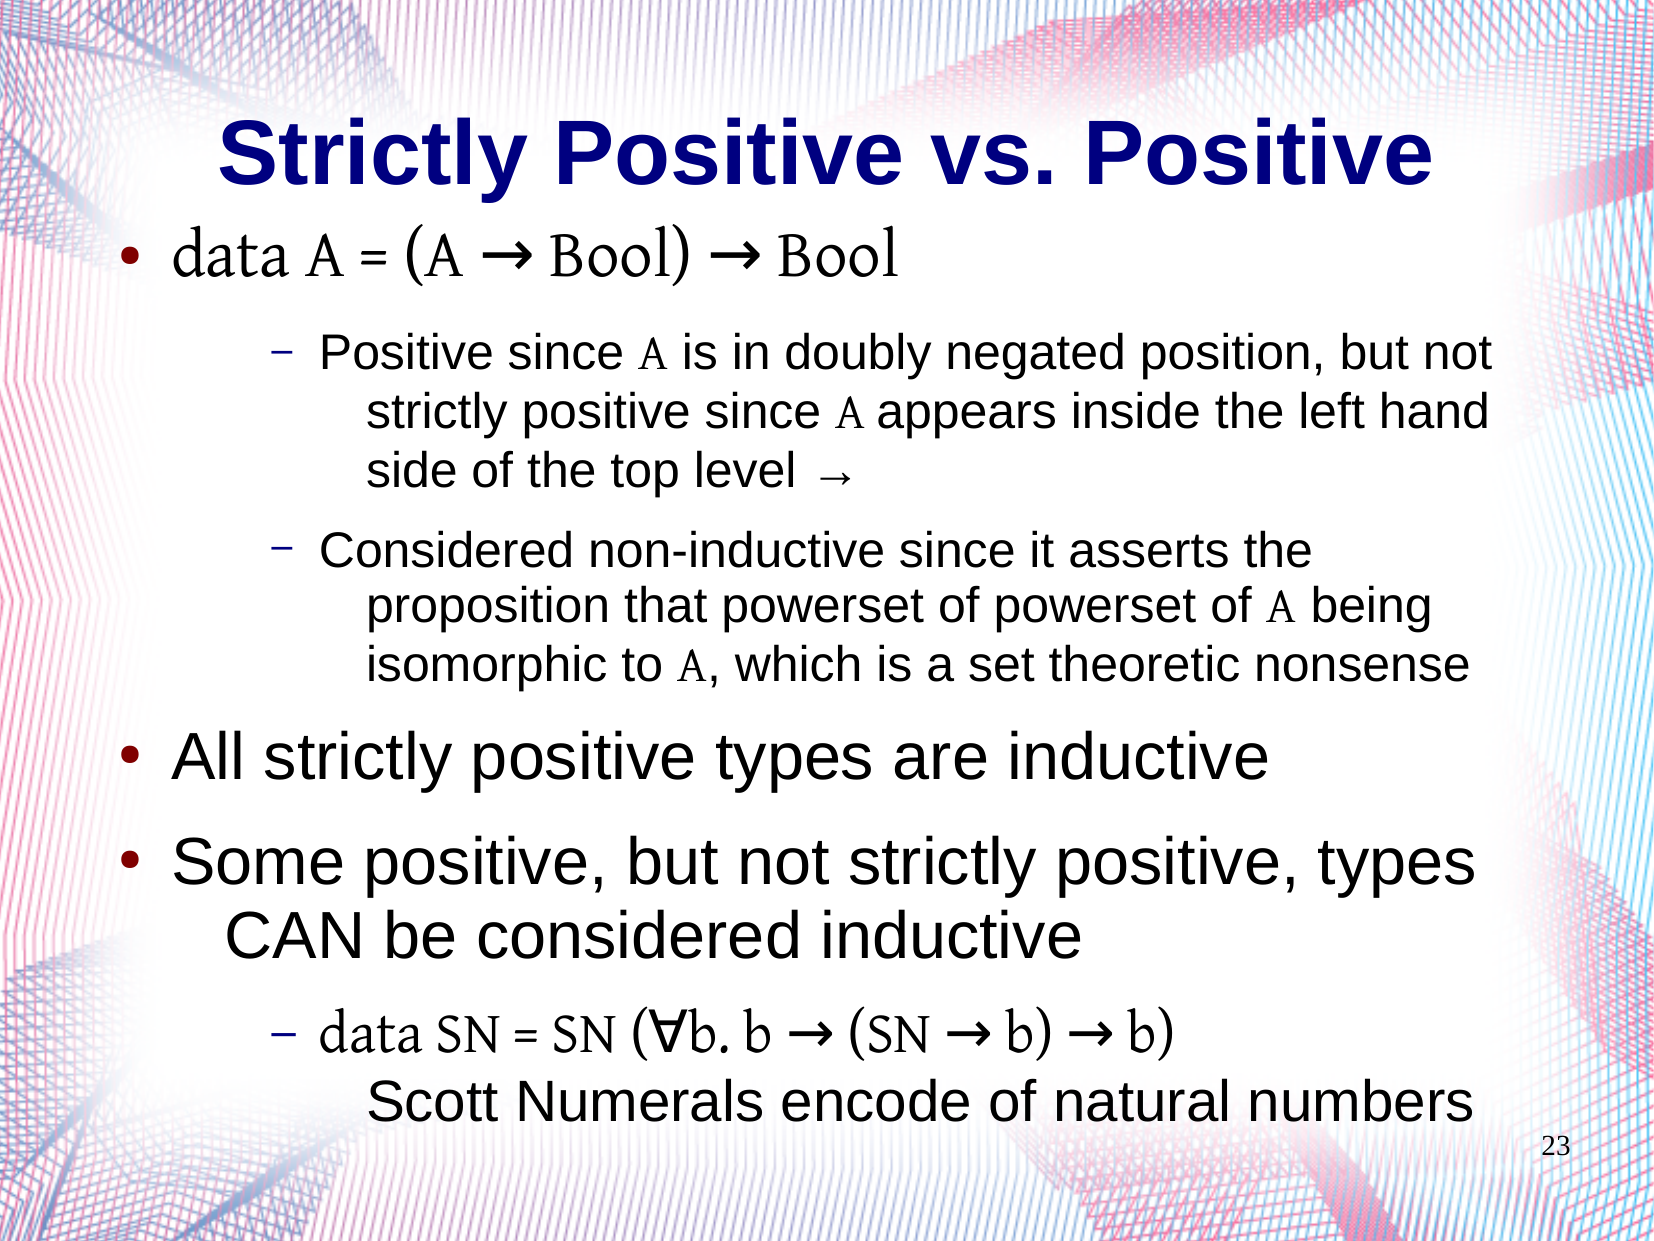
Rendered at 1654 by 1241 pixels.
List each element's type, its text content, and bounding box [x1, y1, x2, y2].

title Strictly Positive vs. Positive [82, 49, 1571, 219]
list data A = (A → Bool) → Bool Positive since A is in doubly negated position, but not strictly positive since A appears inside the left hand side of the top level → Considered non-inductive since it asserts the proposition that powerset of powerset of A being isomorphic to A, which is a set theoretic nonsense All strictly positive types are inductive Some positive, but not strictly positive, types CAN be considered inductive data SN = SN (∀b. b → (SN → b) → b) Scott Numerals encode of natural numbers [82, 219, 1571, 1134]
picture [0, 0, 1654, 1241]
